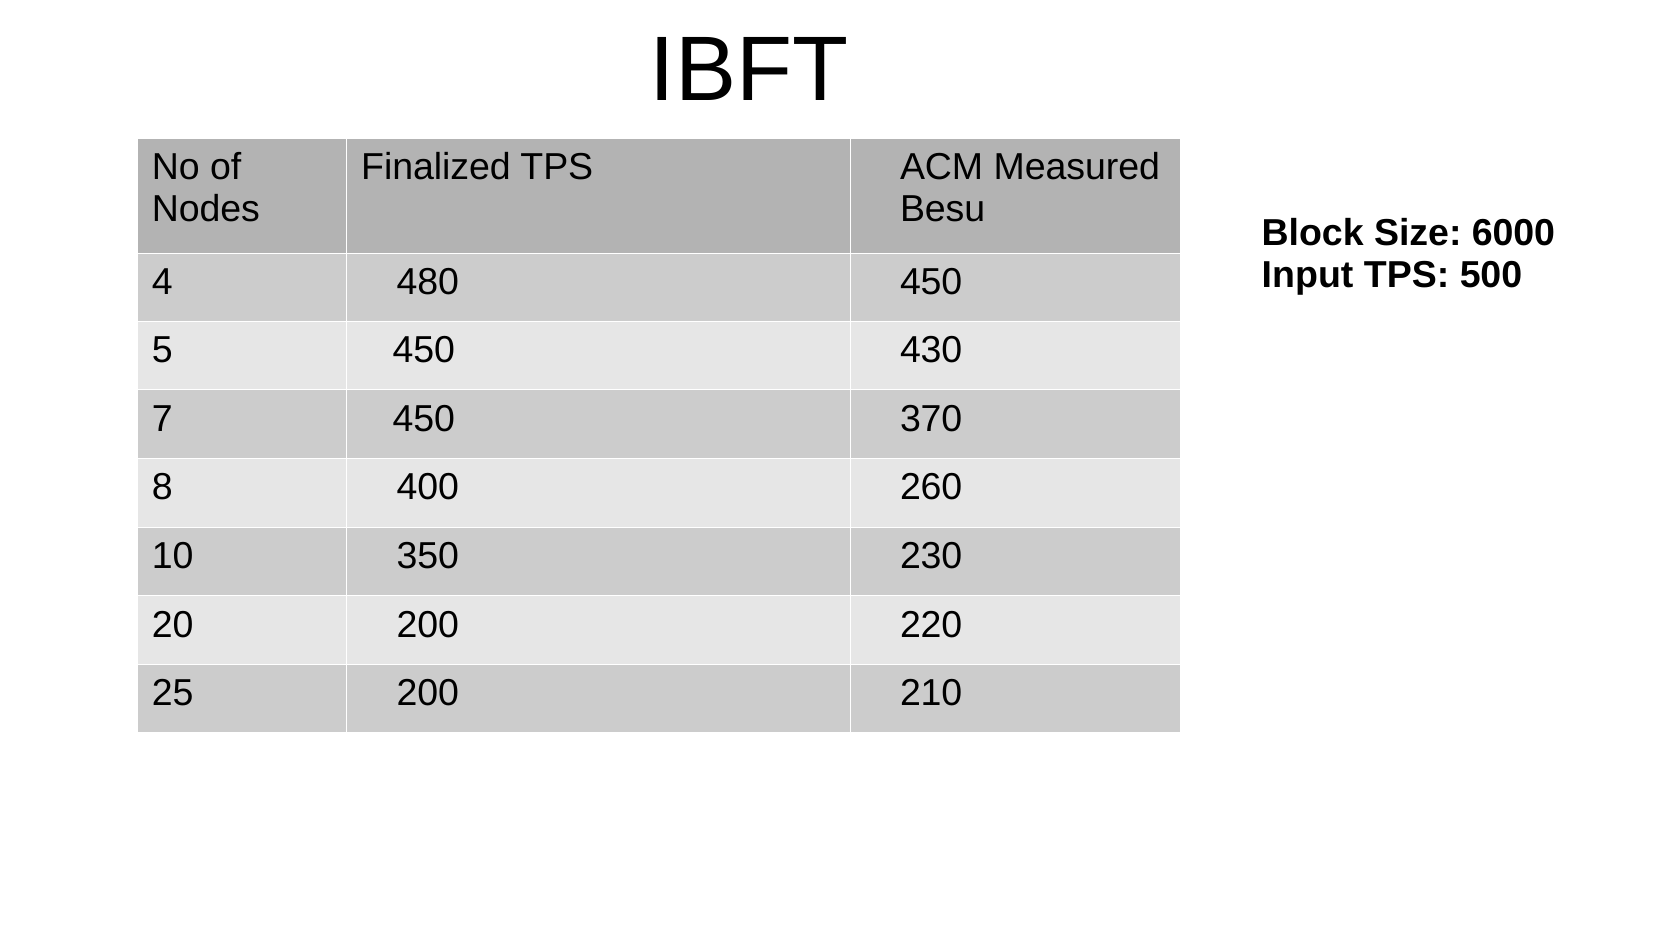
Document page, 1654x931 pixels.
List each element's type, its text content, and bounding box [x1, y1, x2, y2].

table_cell 8 [138, 459, 346, 527]
table_cell 260 [851, 459, 1180, 527]
table_cell 450 [347, 390, 850, 458]
table_cell 480 [347, 254, 850, 321]
text_box Block Size: 6000 Input TPS: 500 [1246, 204, 1606, 346]
table_cell 230 [851, 528, 1180, 595]
table_cell 7 [138, 390, 346, 458]
table_cell 220 [851, 596, 1180, 664]
table_cell 210 [851, 665, 1180, 732]
table_cell 20 [138, 596, 346, 664]
table_cell 25 [138, 665, 346, 732]
table_cell 430 [851, 322, 1180, 389]
table_cell 450 [347, 322, 850, 389]
table_cell 4 [138, 254, 346, 321]
table_header No of Nodes [138, 139, 346, 253]
table_cell 400 [347, 459, 850, 527]
table_cell 350 [347, 528, 850, 595]
table_cell 450 [851, 254, 1180, 321]
table_cell 200 [347, 596, 850, 664]
table_cell 5 [138, 322, 346, 389]
table_cell 370 [851, 390, 1180, 458]
table_header Finalized TPS [347, 139, 850, 253]
table_header ACM Measured Besu [851, 139, 1180, 253]
title IBFT [255, 17, 1268, 121]
table_cell 200 [347, 665, 850, 732]
table_cell 10 [138, 528, 346, 595]
